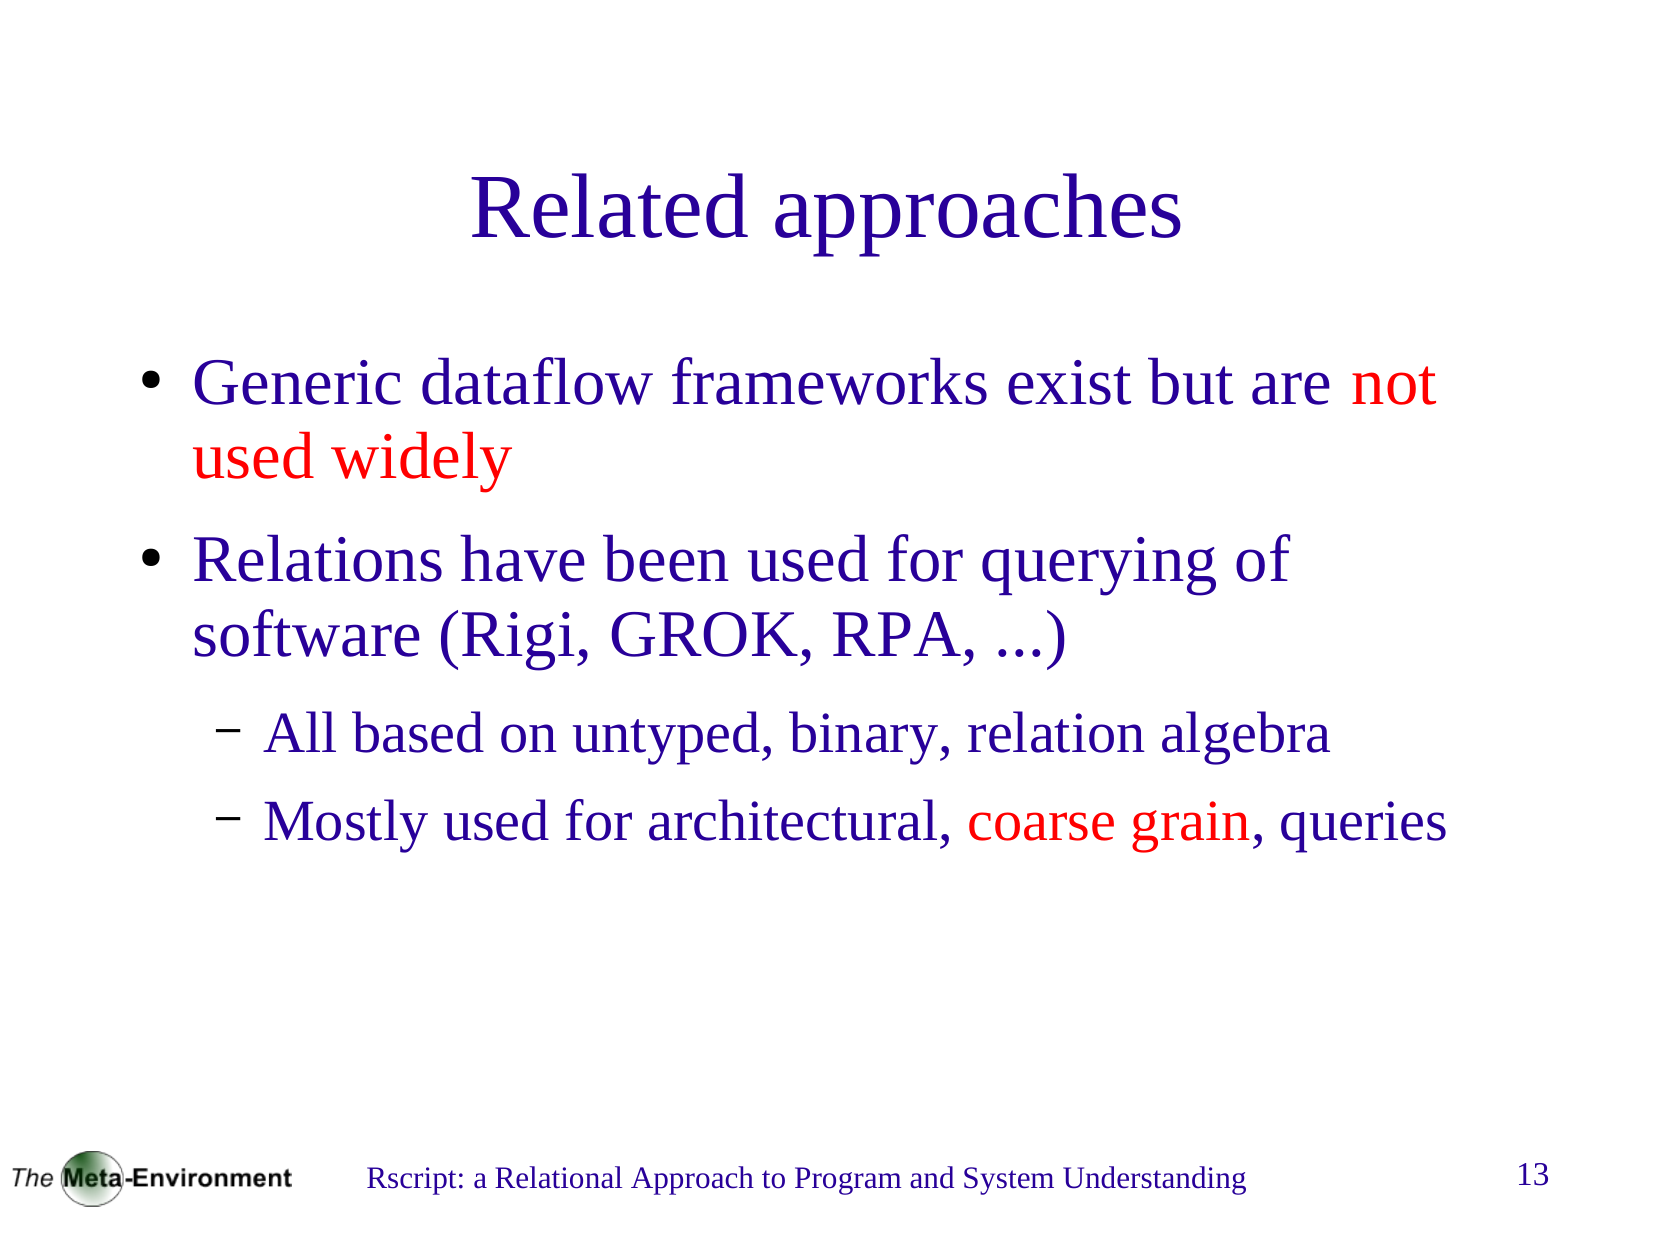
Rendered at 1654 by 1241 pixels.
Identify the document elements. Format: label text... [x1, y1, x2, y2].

list Generic dataflow frameworks exist but are not used widely Relations have been used for querying of software (Rigi, GROK, RPA, ...) All based on untyped, binary, relation algebra Mostly used for architectural, coarse grain, queries [121, 344, 1534, 1127]
title Related approaches [121, 102, 1534, 311]
picture [12, 1151, 292, 1207]
